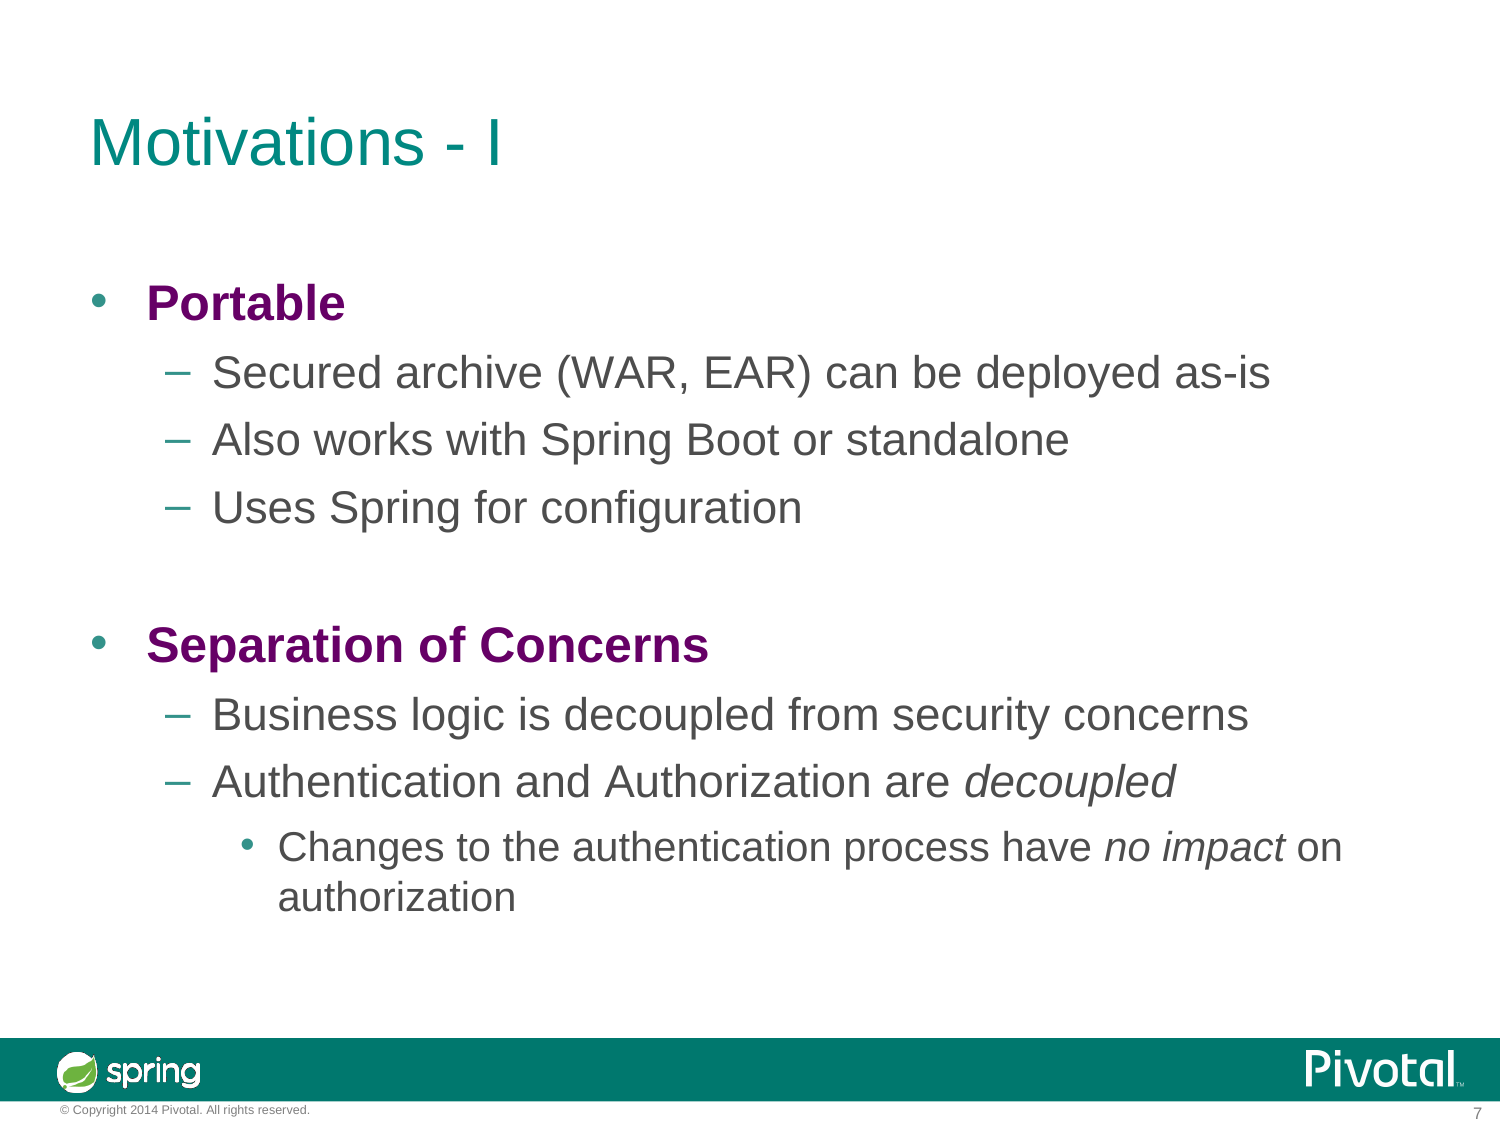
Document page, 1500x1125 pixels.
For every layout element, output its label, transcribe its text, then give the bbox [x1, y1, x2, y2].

title Motivations - I [75, 45, 1426, 233]
list Portable Secured archive (WAR, EAR) can be deployed as-is Also works with Spring Boot or standalone Uses Spring for configuration Separation of Concerns Business logic is decoupled from security concerns Authentication and Authorization are decoupled Changes to the authentication process have no impact on authorization [75, 262, 1426, 1005]
picture [32, 1041, 210, 1103]
picture [1306, 1050, 1464, 1087]
